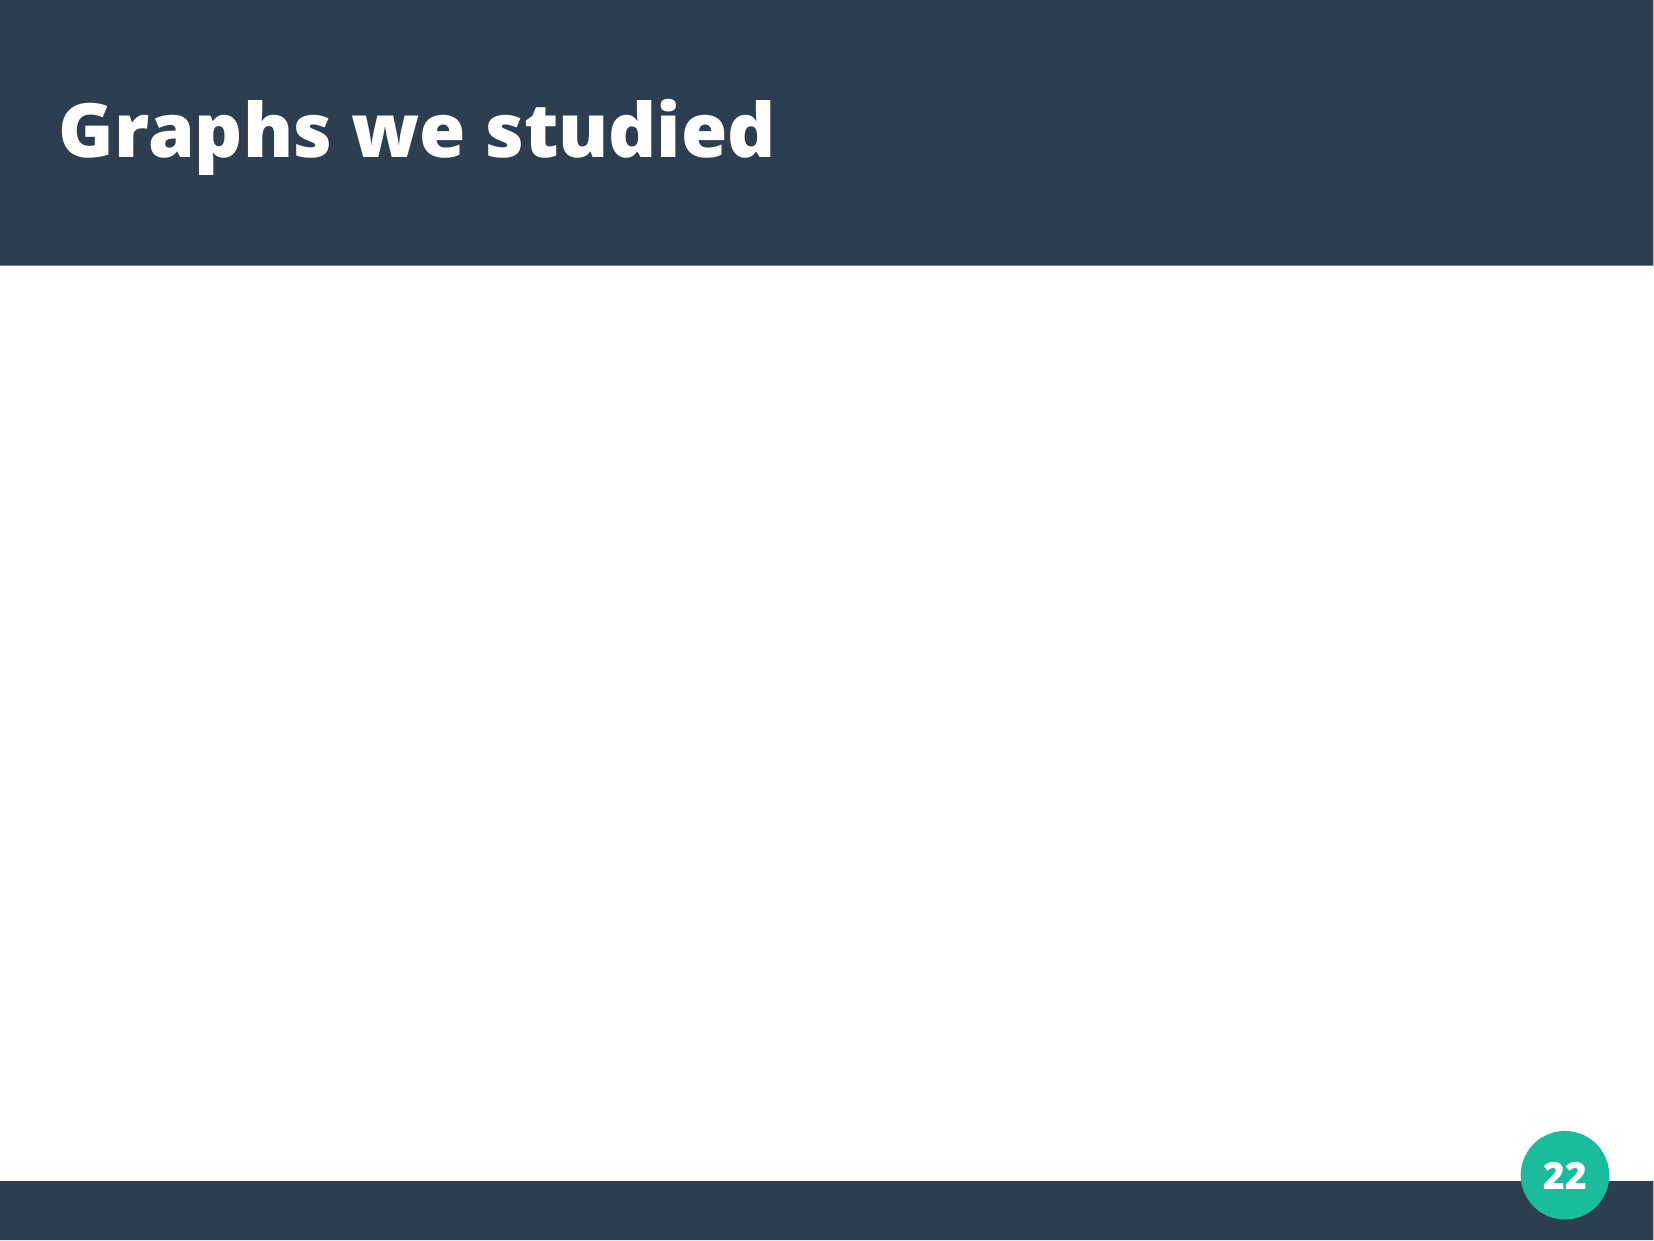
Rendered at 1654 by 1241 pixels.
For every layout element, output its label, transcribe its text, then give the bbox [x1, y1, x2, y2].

title Graphs we studied [59, 49, 1595, 207]
